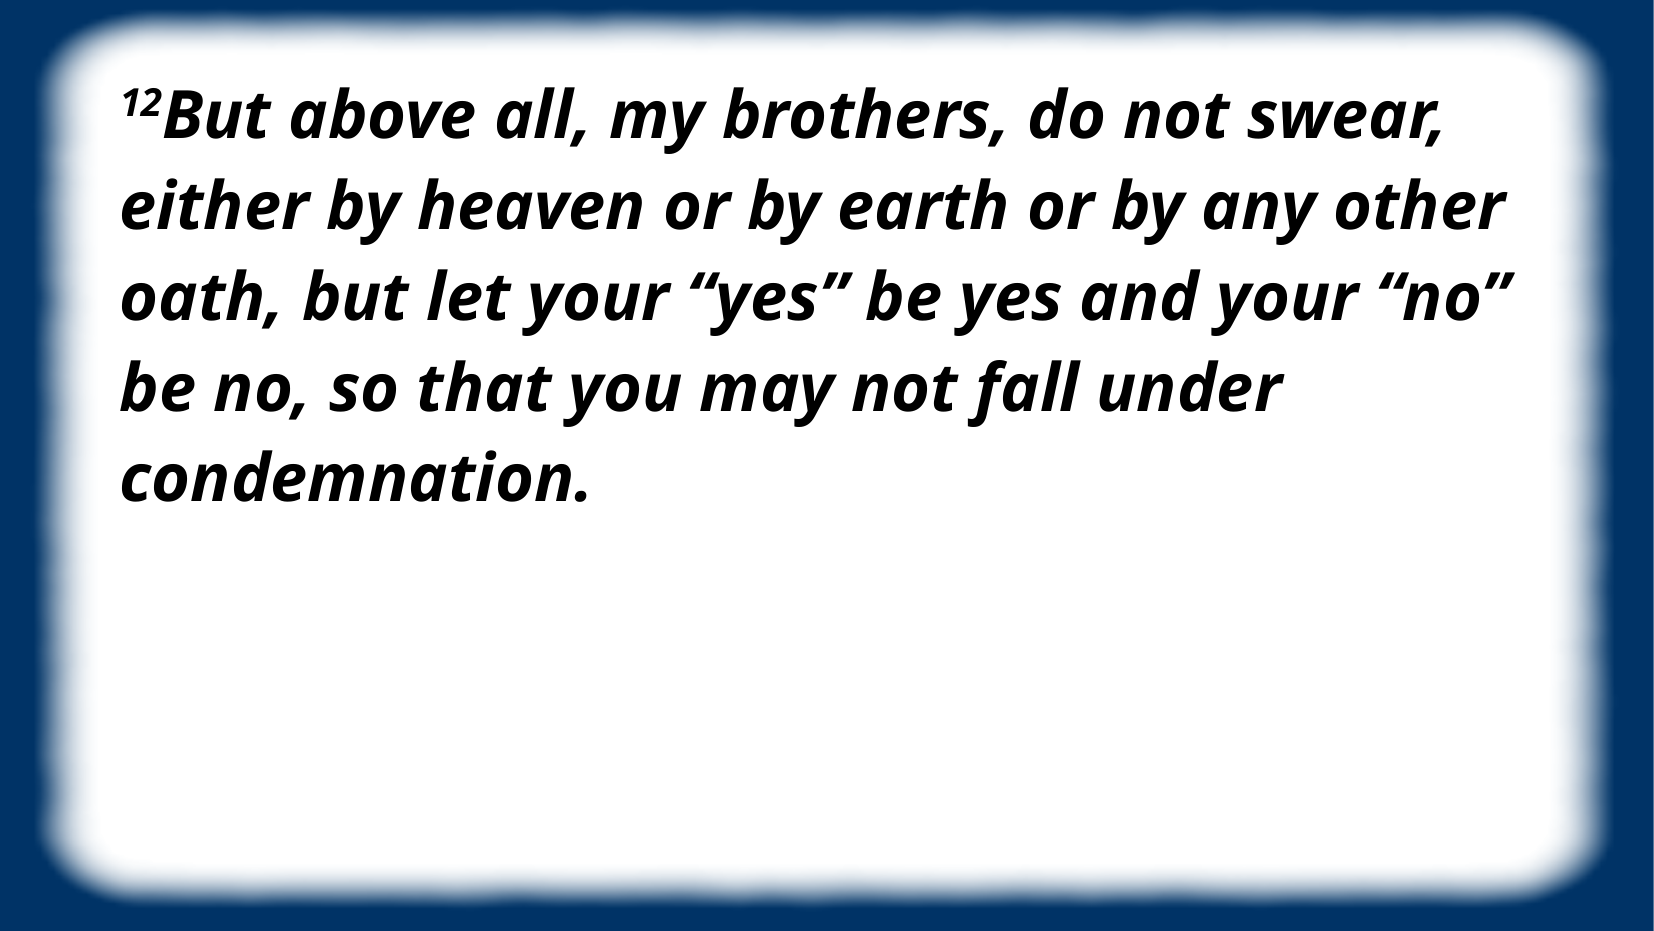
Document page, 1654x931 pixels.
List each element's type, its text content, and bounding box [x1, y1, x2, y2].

text_box 12But above all, my brothers, do not swear, either by heaven or by earth or by any other oath, but let your “yes” be yes and your “no” be no, so that you may not fall under condemnation. [105, 60, 1546, 519]
picture [0, 0, 1654, 931]
